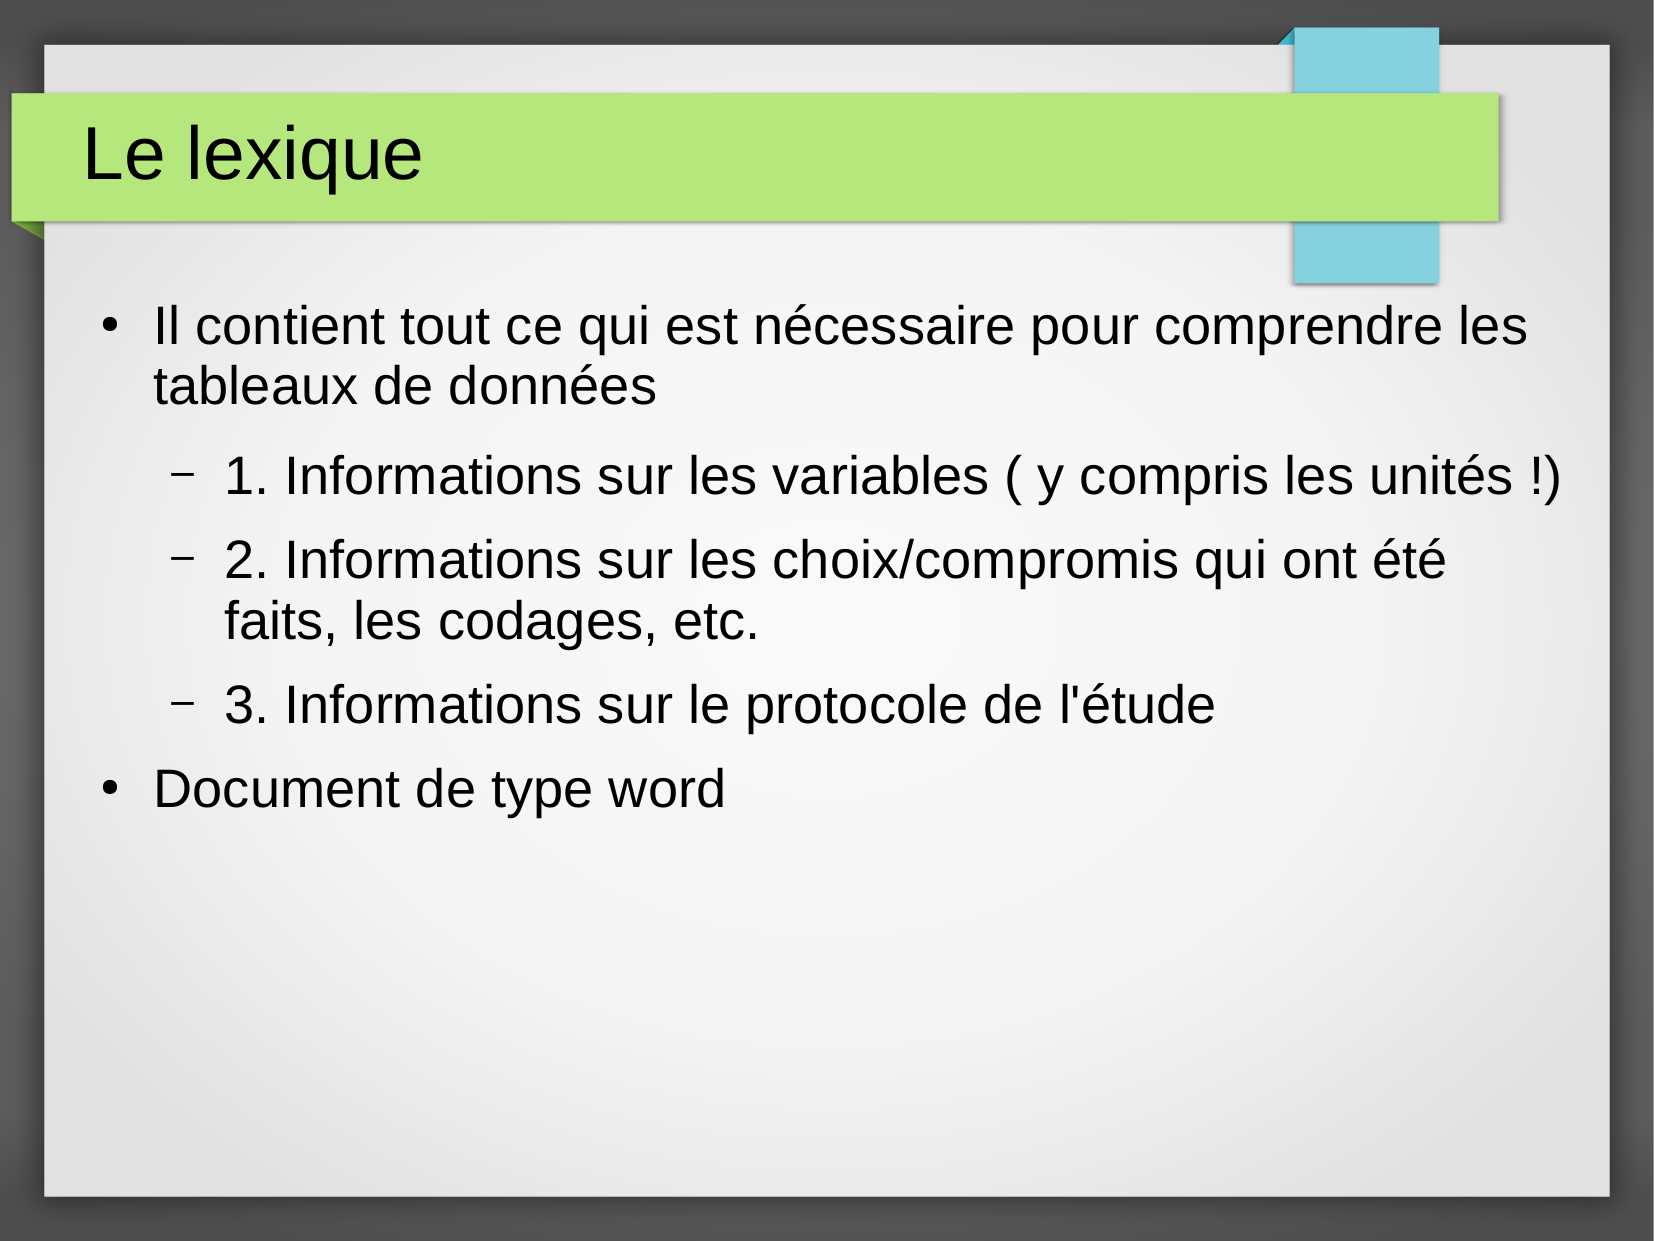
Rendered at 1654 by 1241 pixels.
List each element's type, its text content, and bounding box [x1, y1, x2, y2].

title Le lexique [82, 94, 1264, 213]
picture [0, 0, 1654, 1241]
list Il contient tout ce qui est nécessaire pour comprendre les tableaux de données 1. Informations sur les variables ( y compris les unités !) 2. Informations sur les choix/compromis qui ont été faits, les codages, etc. 3. Informations sur le protocole de l'étude Document de type word [82, 295, 1571, 1015]
